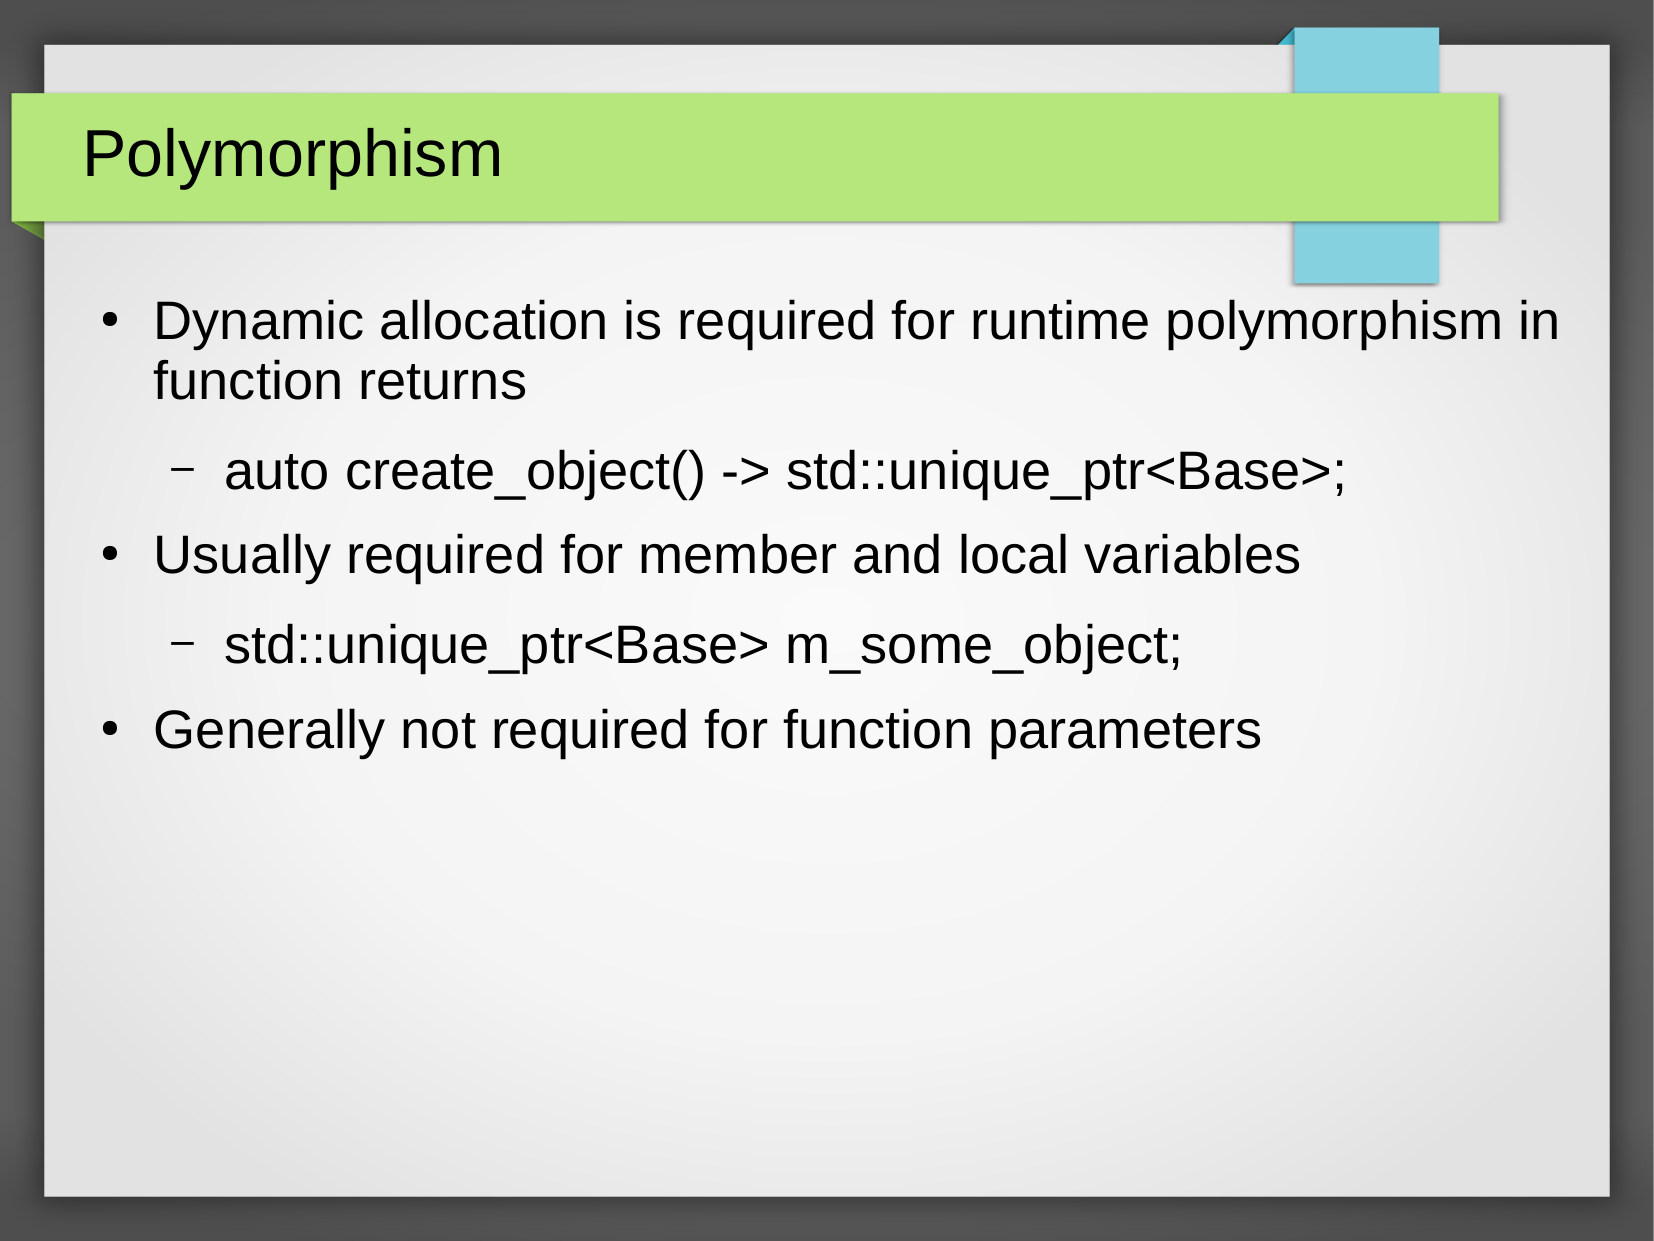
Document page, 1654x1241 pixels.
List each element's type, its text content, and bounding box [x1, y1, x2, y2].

list Dynamic allocation is required for runtime polymorphism in function returns auto create_object() -> std::unique_ptr<Base>; Usually required for member and local variables std::unique_ptr<Base> m_some_object; Generally not required for function parameters [82, 290, 1571, 1010]
picture [0, 0, 1654, 1241]
title Polymorphism [82, 94, 1264, 213]
